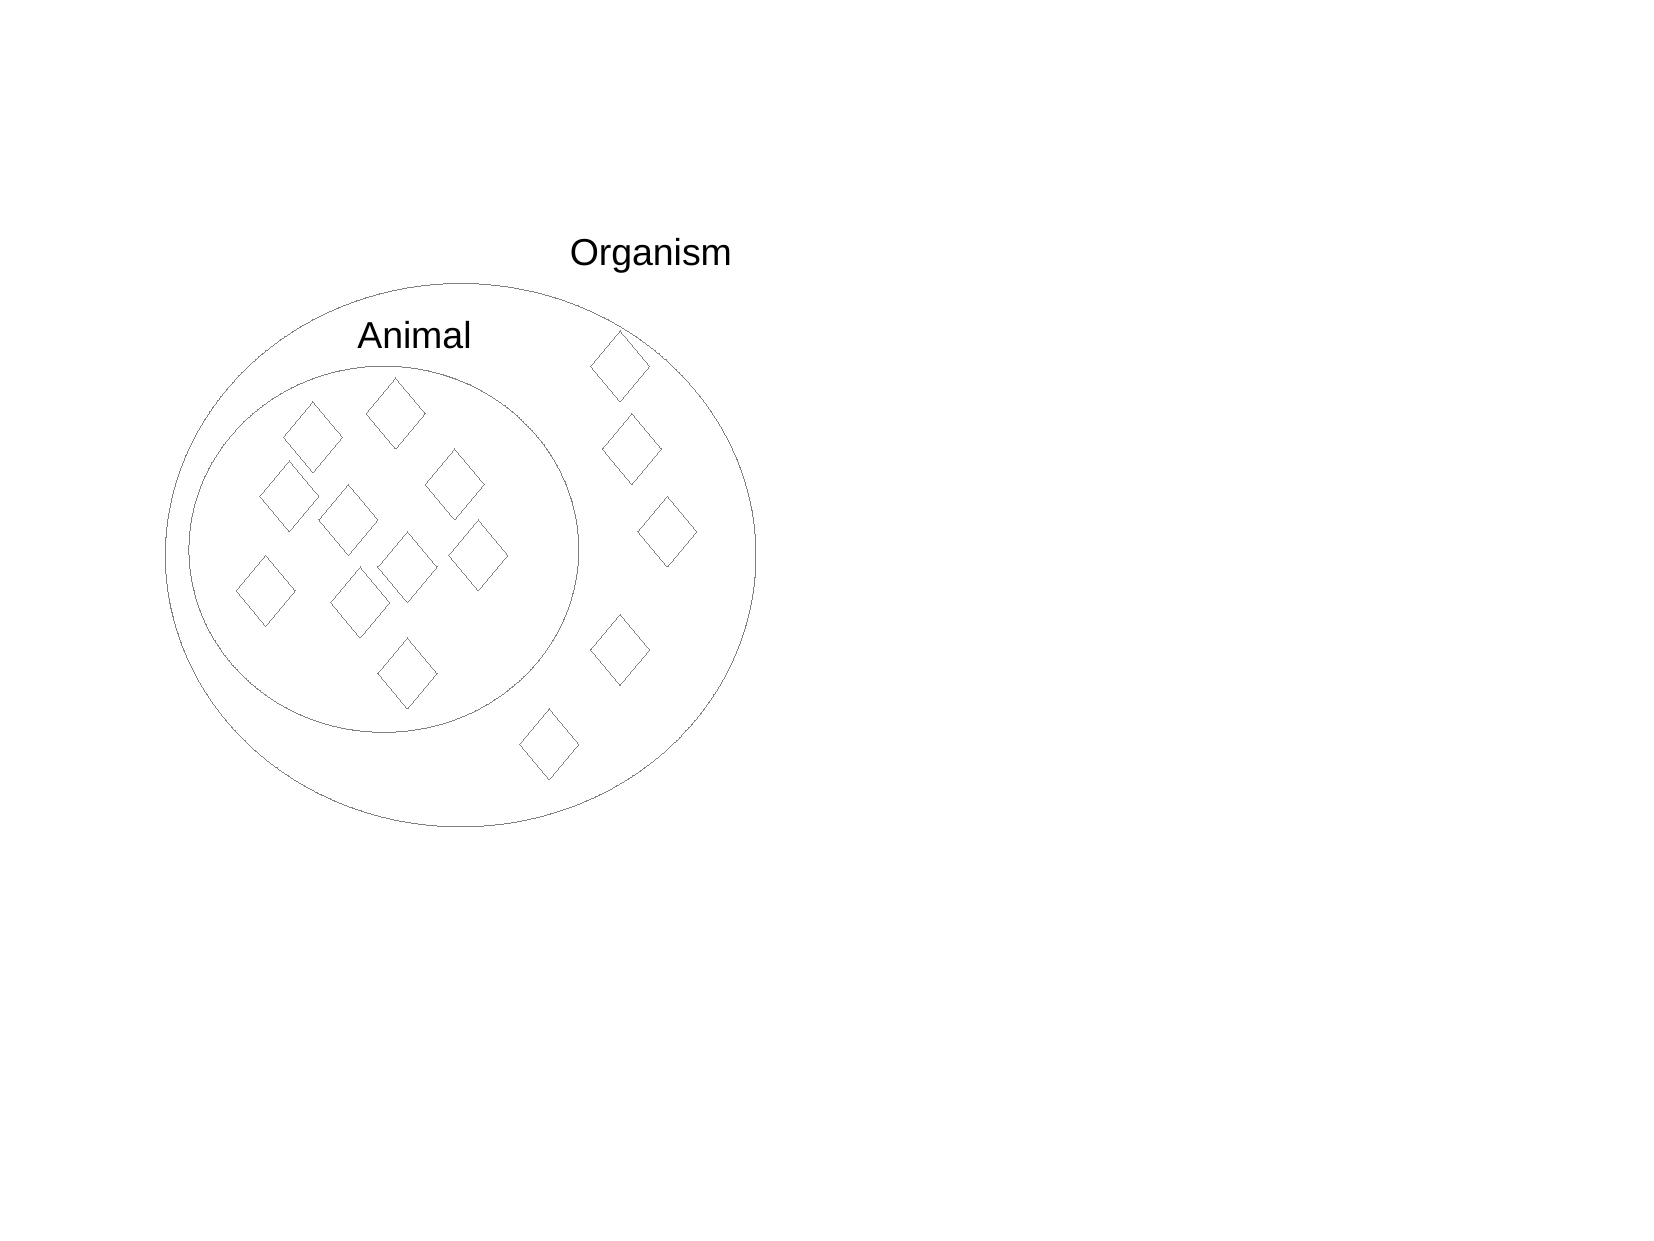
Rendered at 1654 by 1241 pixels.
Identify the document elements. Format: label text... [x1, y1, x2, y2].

text_box Organism [555, 224, 747, 282]
text_box Animal [342, 307, 487, 364]
